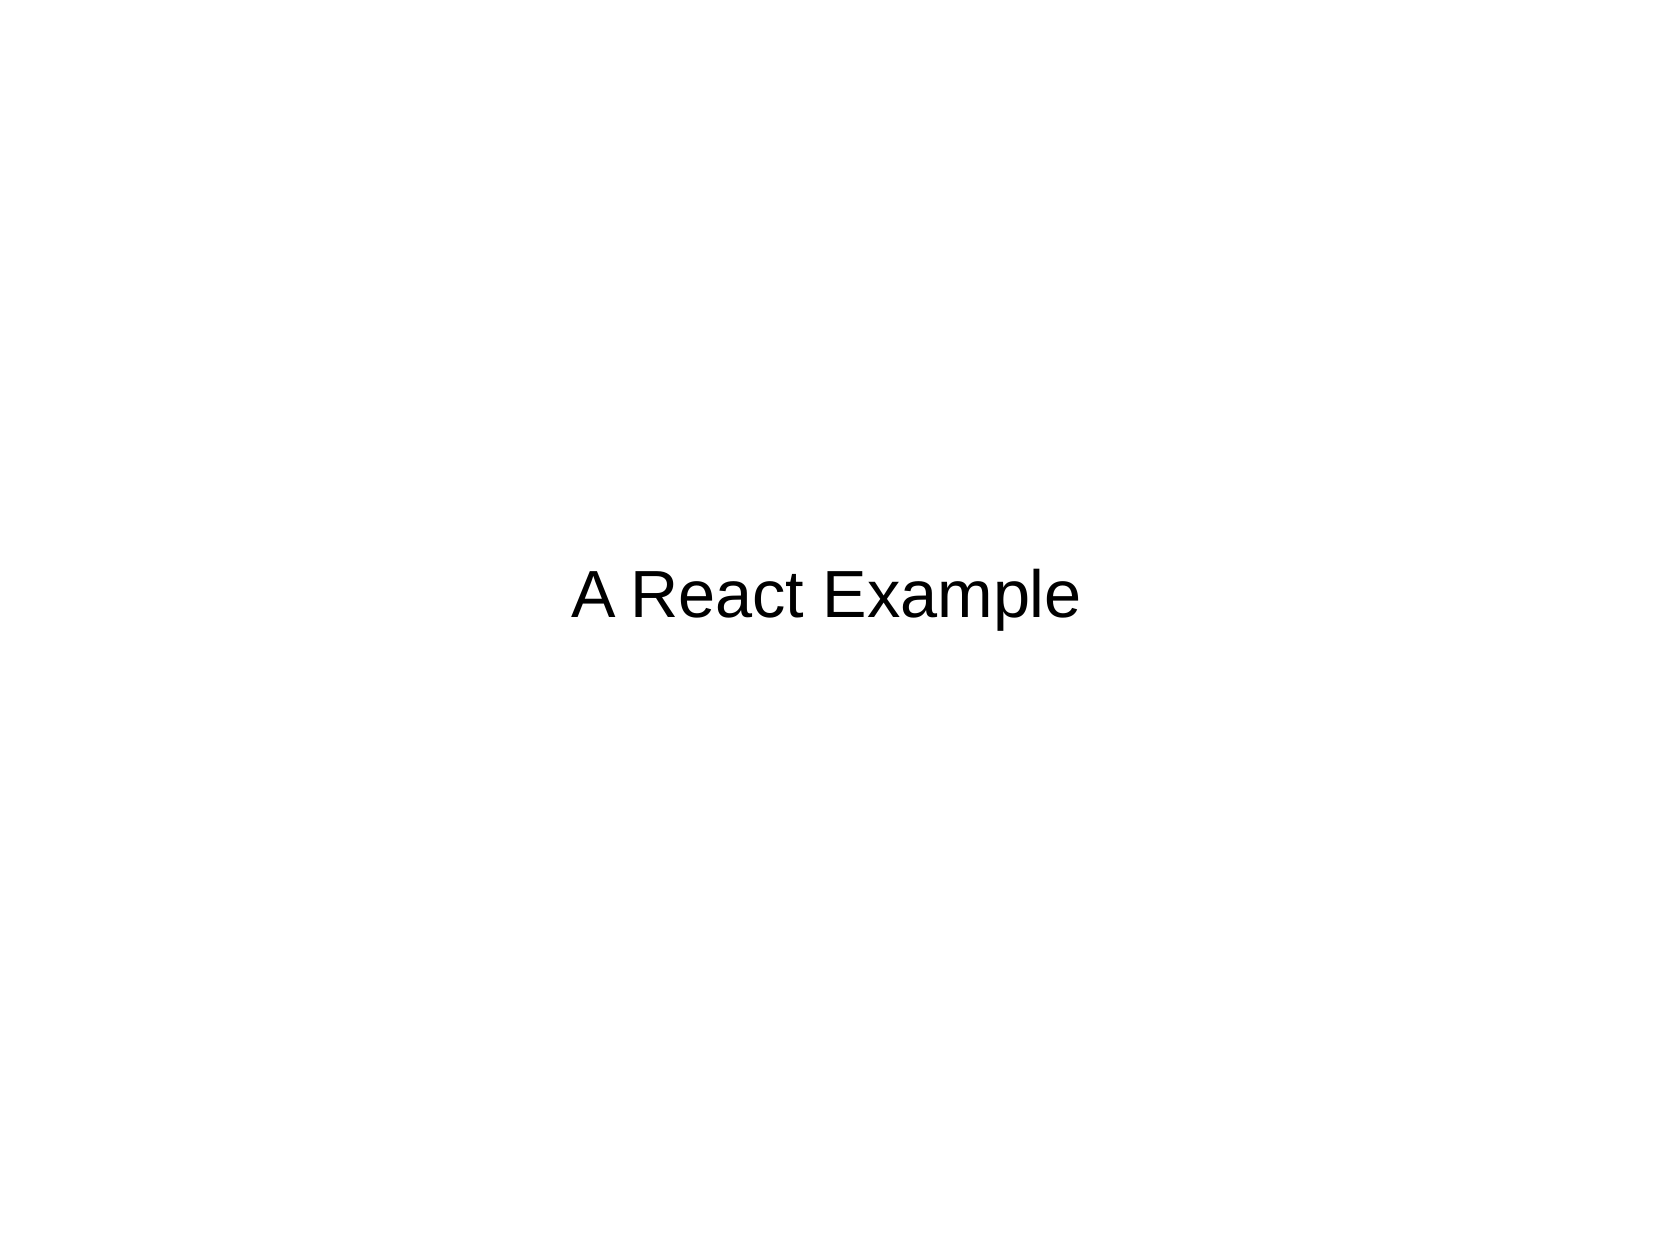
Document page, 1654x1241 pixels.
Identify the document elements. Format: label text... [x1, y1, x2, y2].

subtitle A React Example [82, 114, 1571, 1075]
